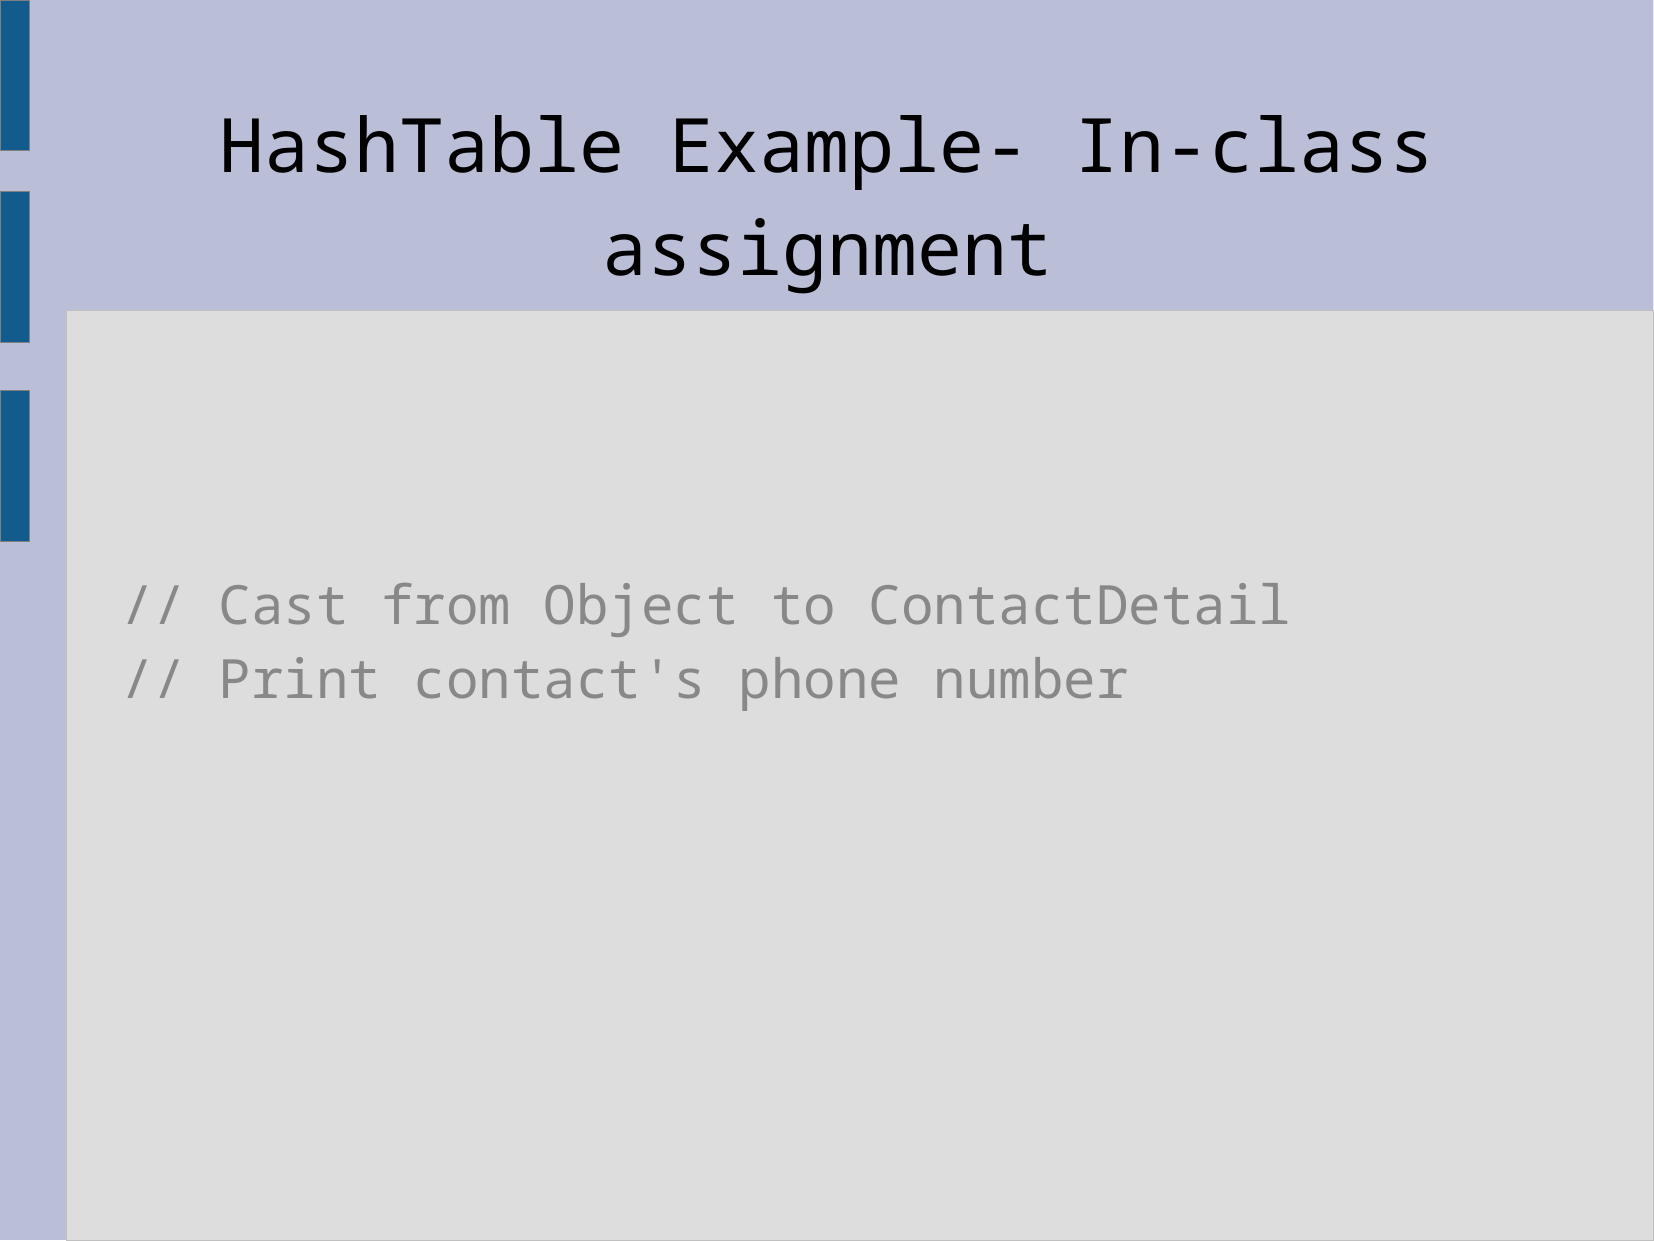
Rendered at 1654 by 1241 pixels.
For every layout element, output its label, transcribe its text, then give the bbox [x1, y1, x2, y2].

list // Cast from Object to ContactDetail // Print contact's phone number [121, 344, 1534, 1127]
title HashTable Example- In-class assignment [121, 91, 1534, 299]
